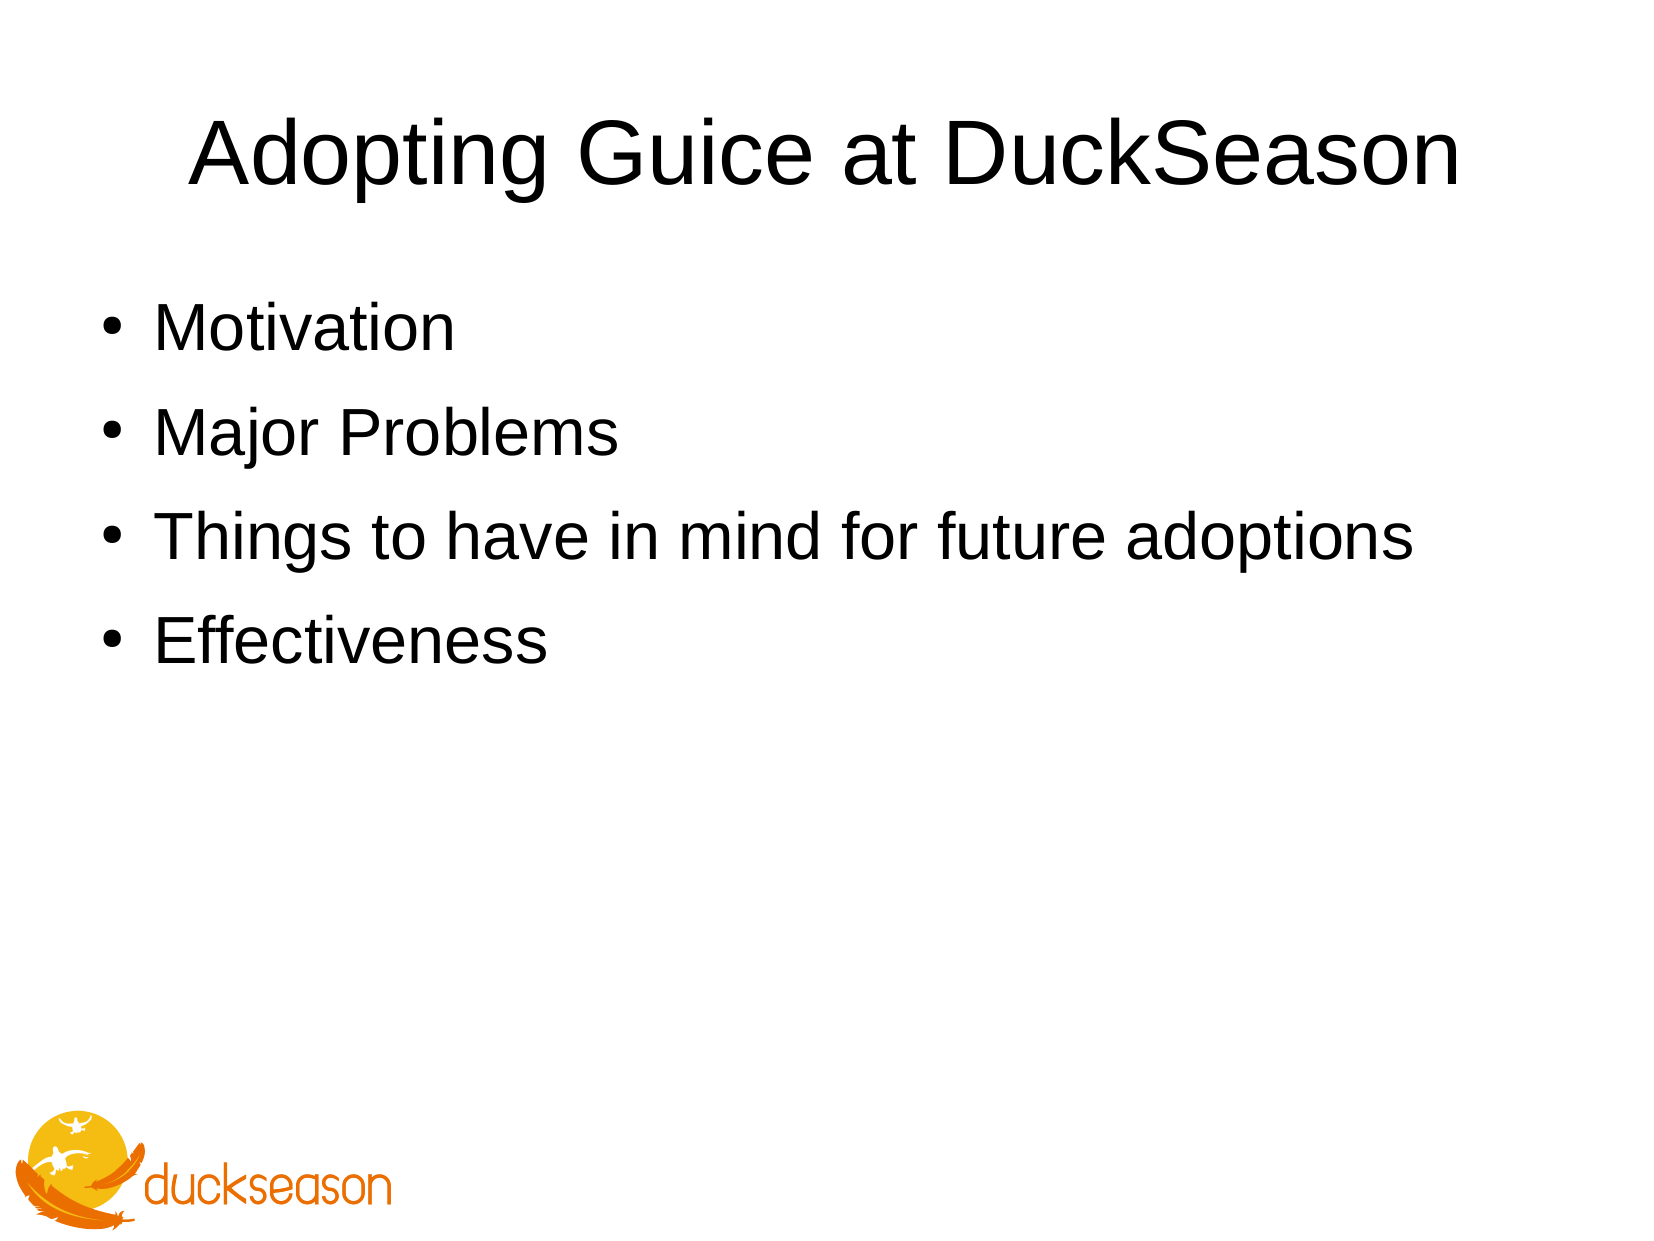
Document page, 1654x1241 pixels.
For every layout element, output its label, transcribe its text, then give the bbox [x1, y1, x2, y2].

picture [15, 1110, 391, 1231]
list Motivation Major Problems Things to have in mind for future adoptions Effectiveness [82, 290, 1571, 1010]
title Adopting Guice at DuckSeason [82, 49, 1571, 257]
